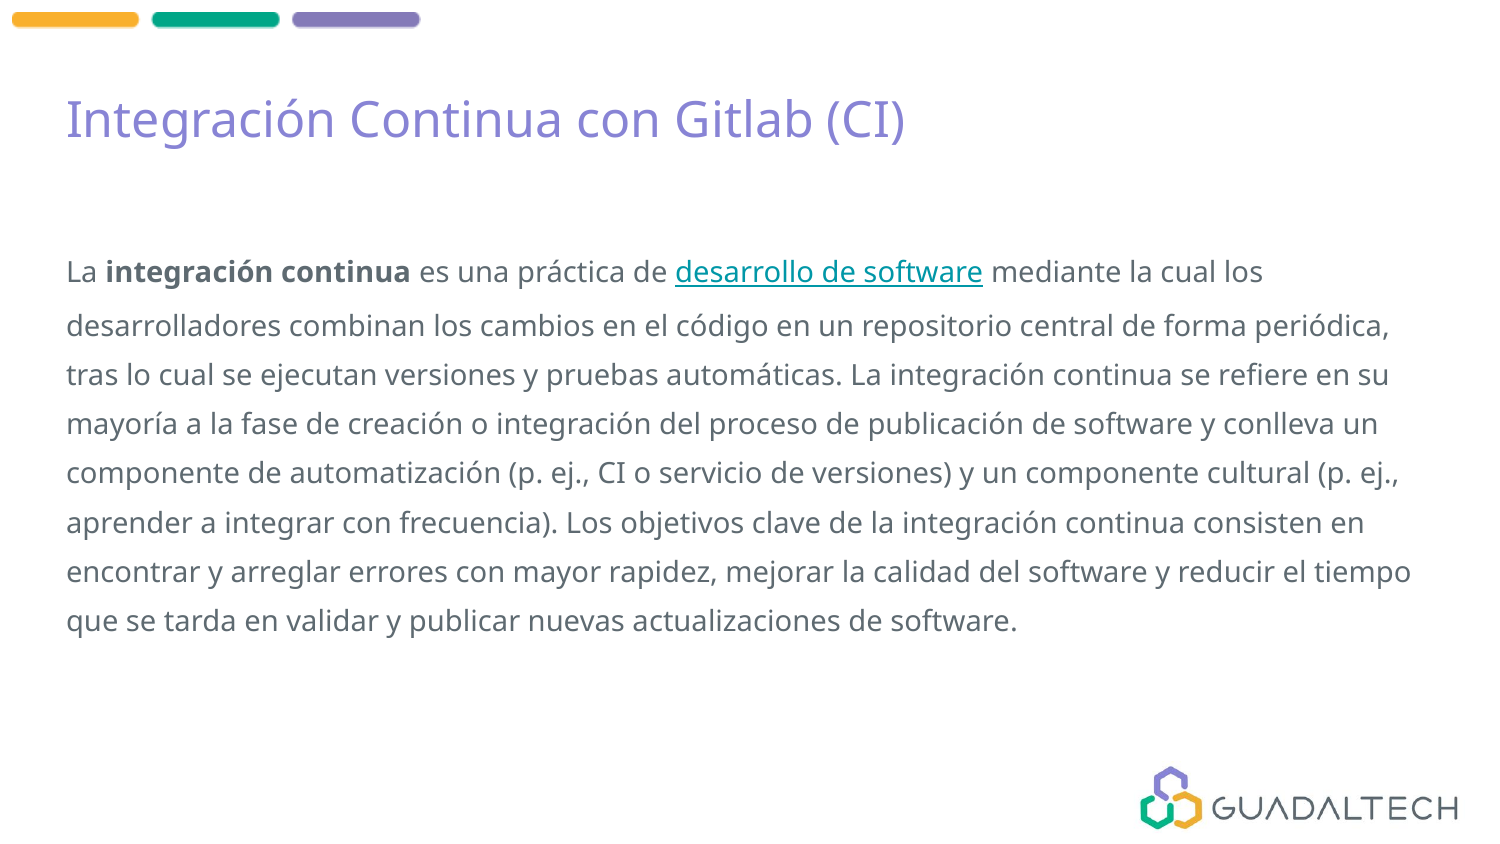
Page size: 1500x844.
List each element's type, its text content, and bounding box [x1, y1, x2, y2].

list La integración continua es una práctica de desarrollo de software mediante la cual los desarrolladores combinan los cambios en el código en un repositorio central de forma periódica, tras lo cual se ejecutan versiones y pruebas automáticas. La integración continua se refiere en su mayoría a la fase de creación o integración del proceso de publicación de software y conlleva un componente de automatización (p. ej., CI o servicio de versiones) y un componente cultural (p. ej., aprender a integrar con frecuencia). Los objetivos clave de la integración continua consisten en encontrar y arreglar errores con mayor rapidez, mejorar la calidad del software y reducir el tiempo que se tarda en validar y publicar nuevas actualizaciones de software. [51, 221, 1449, 783]
picture [1124, 761, 1473, 834]
picture [12, 12, 421, 29]
title Integración Continua con Gitlab (CI) [51, 72, 1449, 167]
